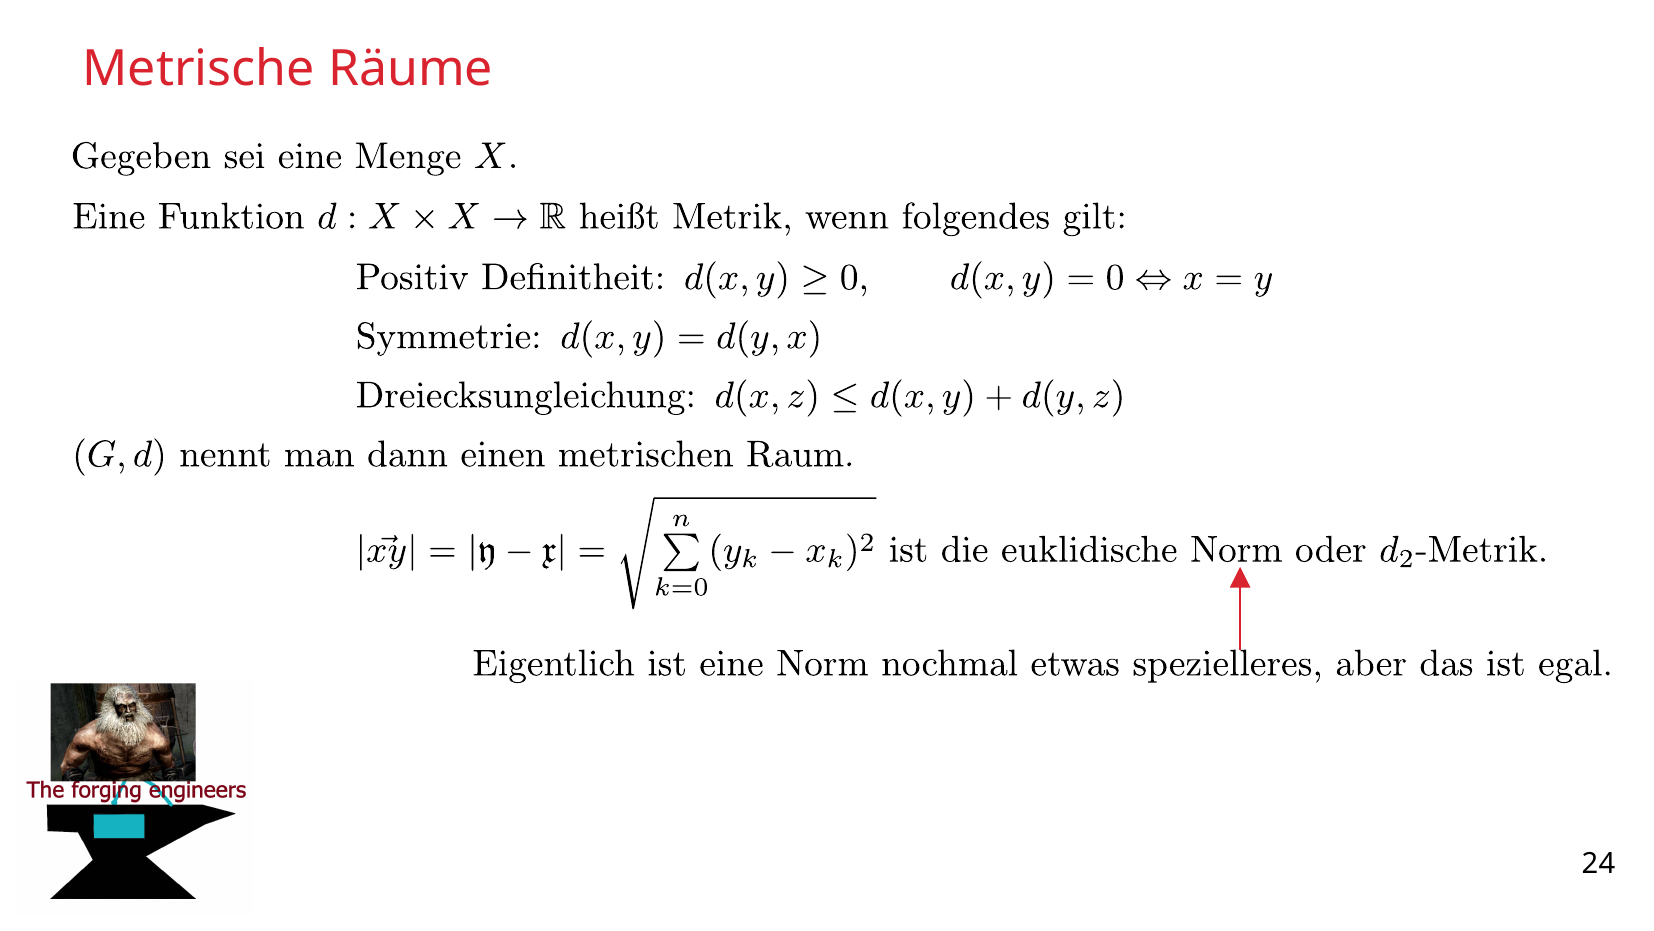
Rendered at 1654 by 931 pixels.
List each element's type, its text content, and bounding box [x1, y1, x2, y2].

picture [70, 200, 1126, 238]
picture [17, 679, 254, 916]
picture [354, 377, 1123, 419]
picture [354, 496, 1547, 611]
picture [70, 141, 515, 176]
picture [354, 318, 820, 359]
picture [70, 437, 853, 478]
picture [472, 649, 1610, 684]
picture [354, 259, 1274, 300]
title Metrische Räume [82, 37, 1571, 95]
